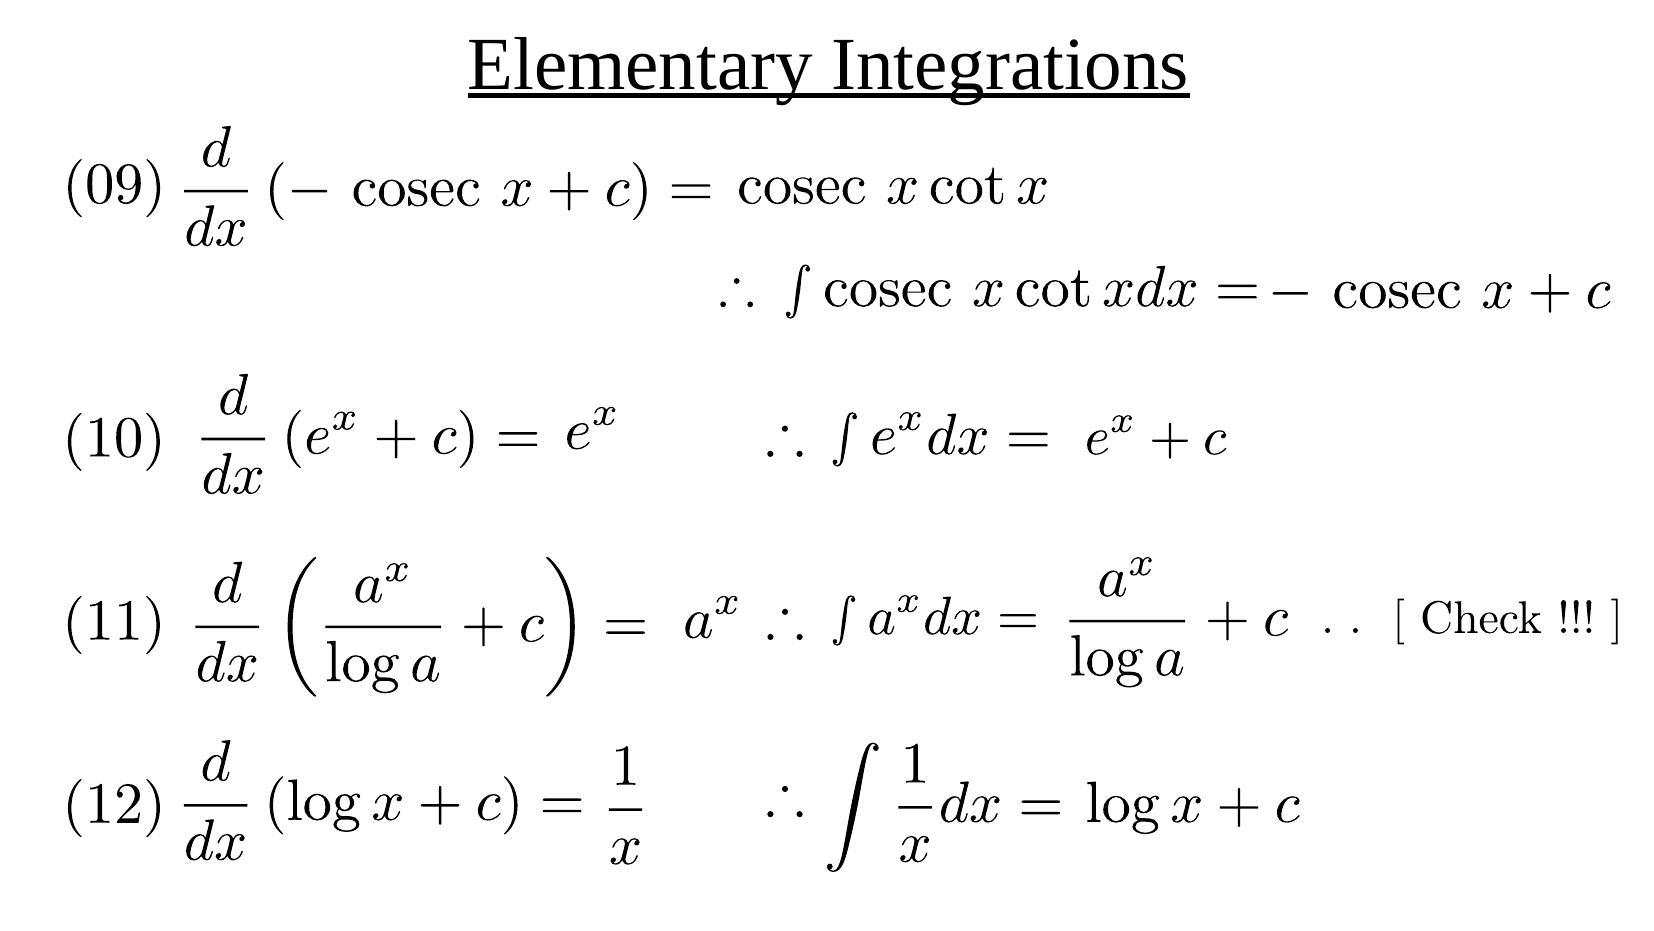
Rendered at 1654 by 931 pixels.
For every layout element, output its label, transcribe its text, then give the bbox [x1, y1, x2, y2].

text_box [65, 412, 160, 471]
text_box [767, 608, 803, 641]
text_box [1087, 781, 1300, 835]
text_box [201, 373, 538, 495]
text_box [685, 595, 738, 639]
title Elementary Integrations [84, 21, 1574, 107]
subtitle [59, 129, 1607, 910]
text_box [195, 557, 645, 697]
text_box [720, 278, 754, 308]
text_box [1069, 557, 1289, 688]
text_box [65, 159, 161, 218]
text_box [826, 742, 1061, 872]
text_box [1087, 415, 1227, 459]
text_box [1323, 598, 1618, 645]
text_box [767, 425, 803, 457]
text_box [767, 785, 803, 818]
text_box [184, 126, 711, 247]
text_box [1270, 273, 1611, 313]
text_box [65, 778, 160, 838]
text_box [183, 740, 582, 861]
text_box [785, 264, 1257, 319]
text_box [739, 167, 1047, 205]
text_box [832, 411, 1048, 467]
text_box [567, 406, 616, 450]
text_box [608, 745, 643, 865]
text_box [832, 595, 1036, 646]
text_box [65, 595, 160, 655]
